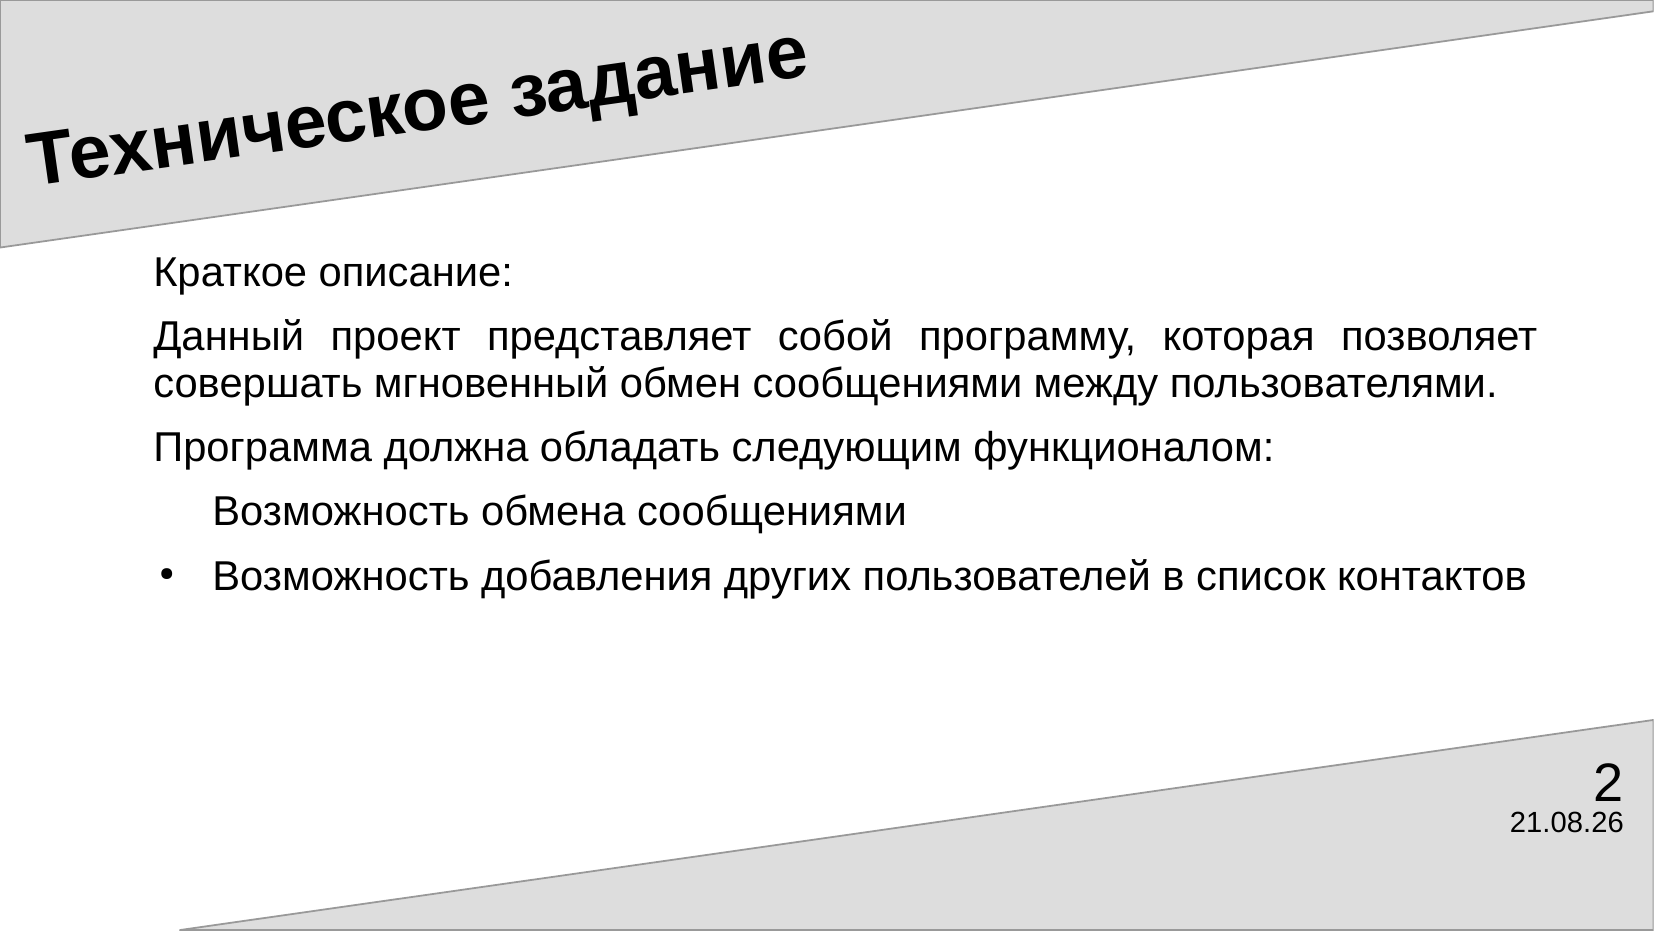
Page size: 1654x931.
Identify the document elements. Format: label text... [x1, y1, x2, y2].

list Краткое описание: Данный проект представляет собой программу, которая позволяет совершать мгновенный обмен сообщениями между пользователями. Программа должна обладать следующим функционалом: Возможность обмена сообщениями Возможность добавления других пользователей в список контактов [82, 248, 1538, 789]
title Техническое задание [16, 0, 1501, 239]
